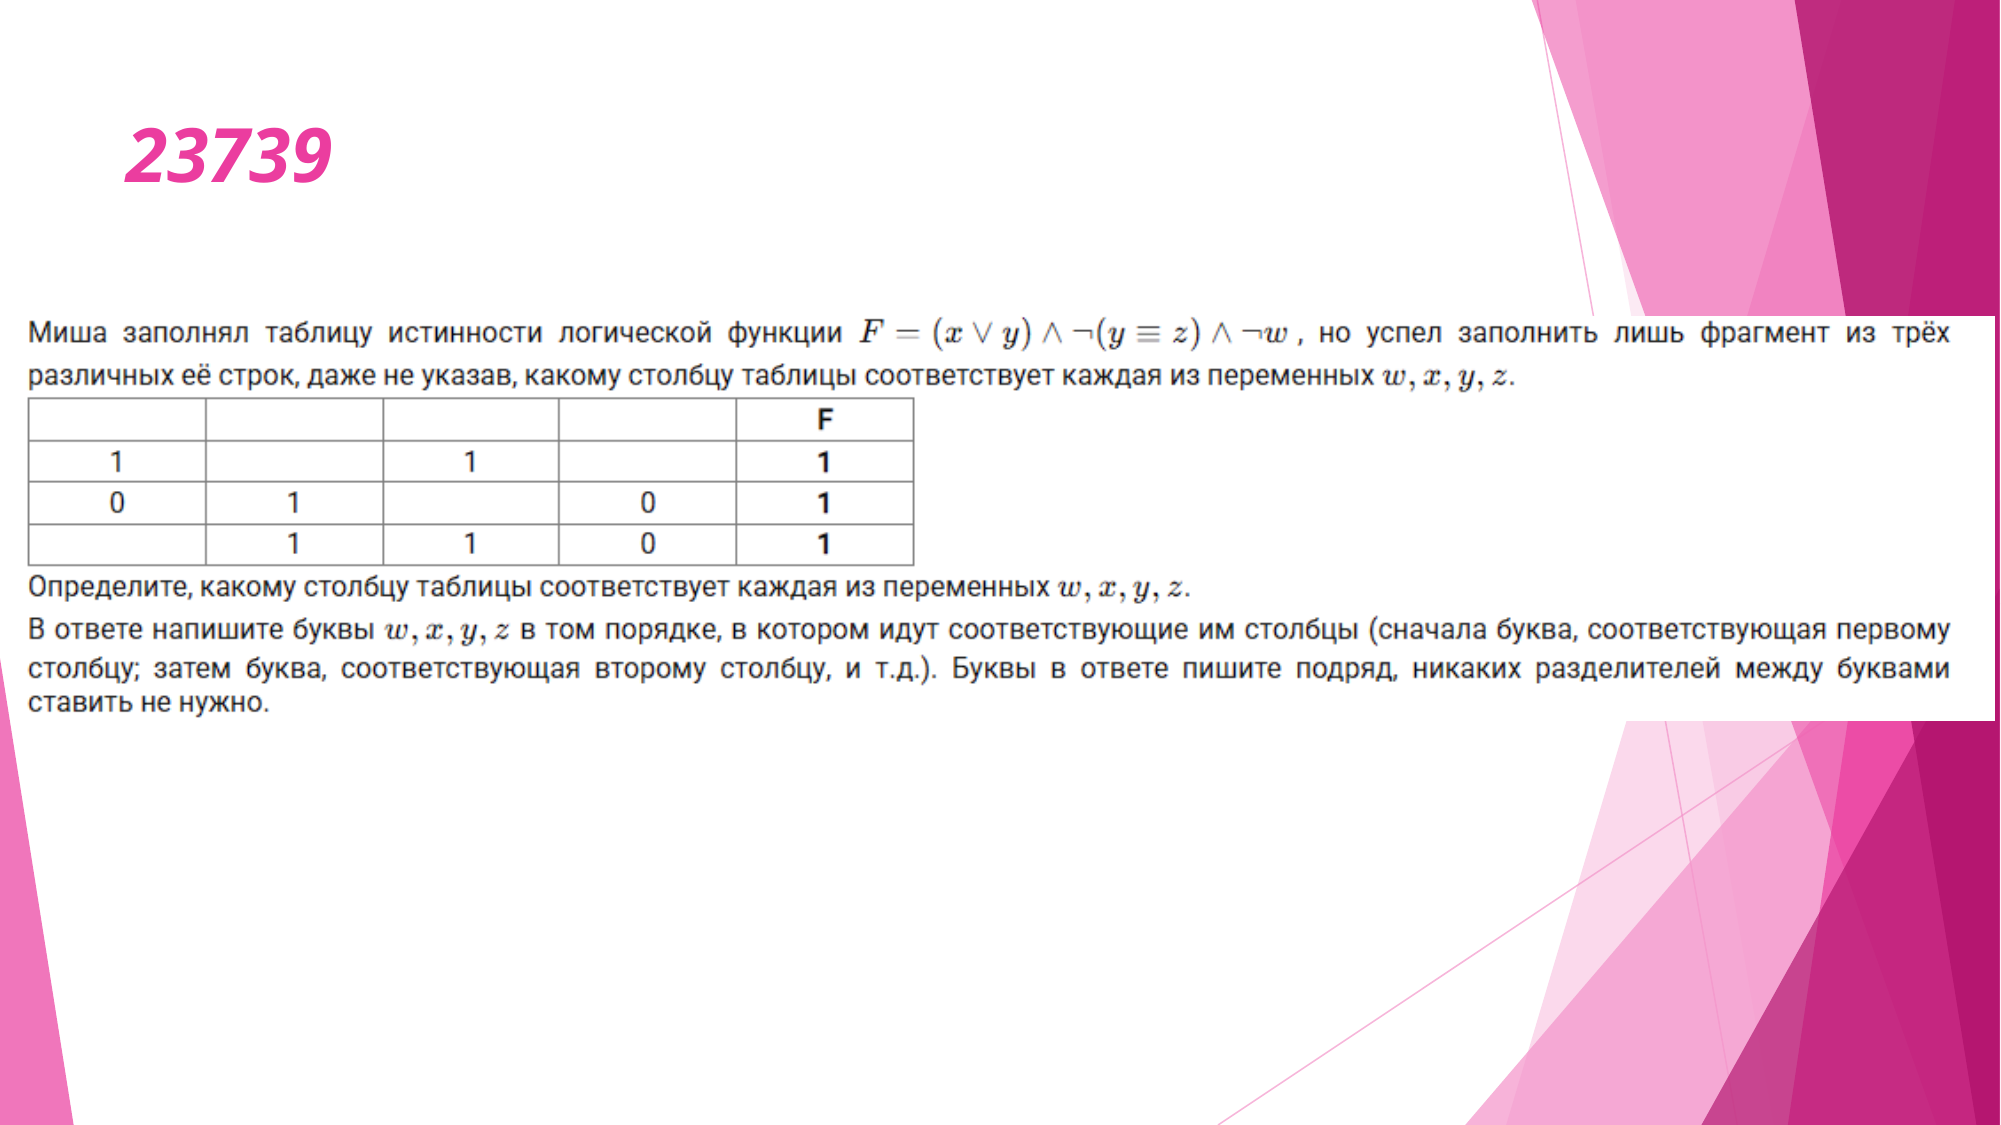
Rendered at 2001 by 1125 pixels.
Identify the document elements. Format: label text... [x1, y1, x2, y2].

title 23739 [111, 99, 1522, 316]
picture [21, 316, 1995, 721]
